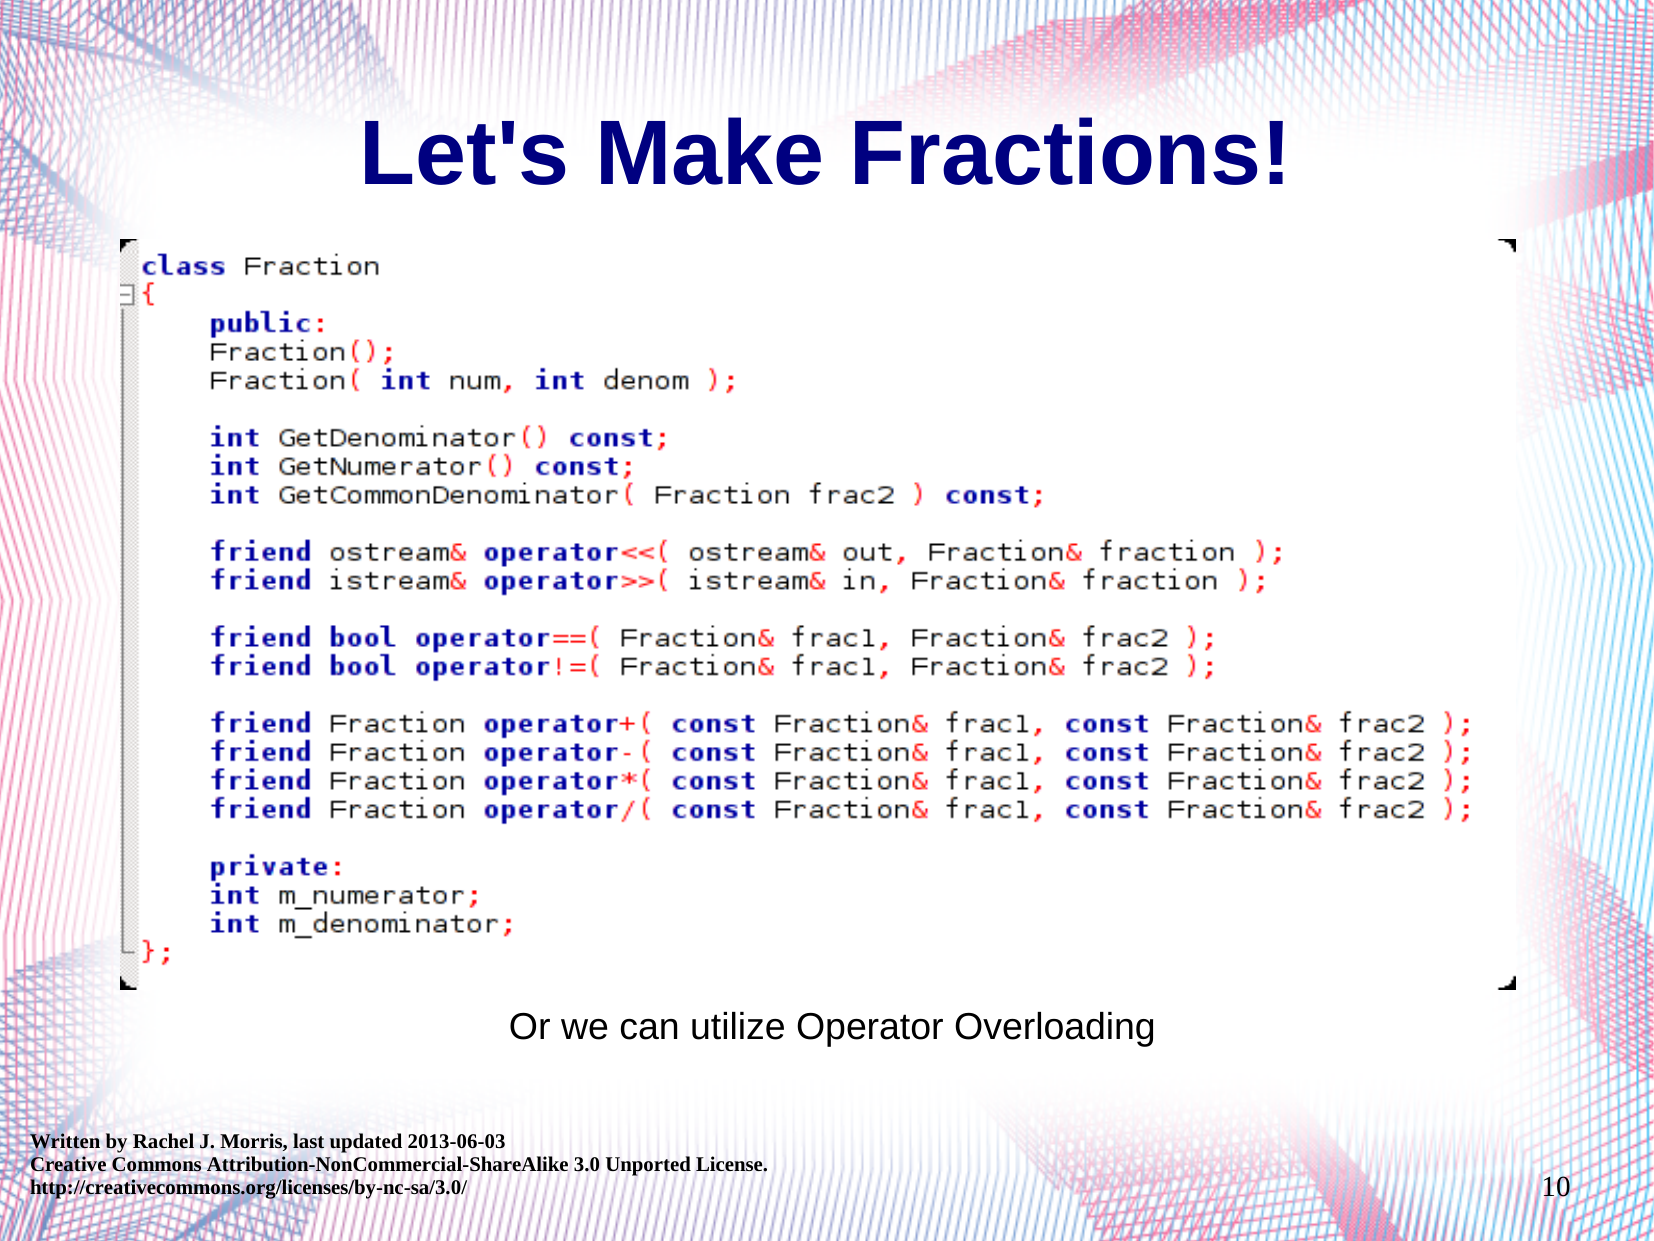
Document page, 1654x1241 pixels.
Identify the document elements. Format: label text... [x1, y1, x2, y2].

title Let's Make Fractions! [82, 49, 1571, 257]
picture [0, 0, 1654, 1241]
text_box Or we can utilize Operator Overloading [120, 997, 1546, 1055]
